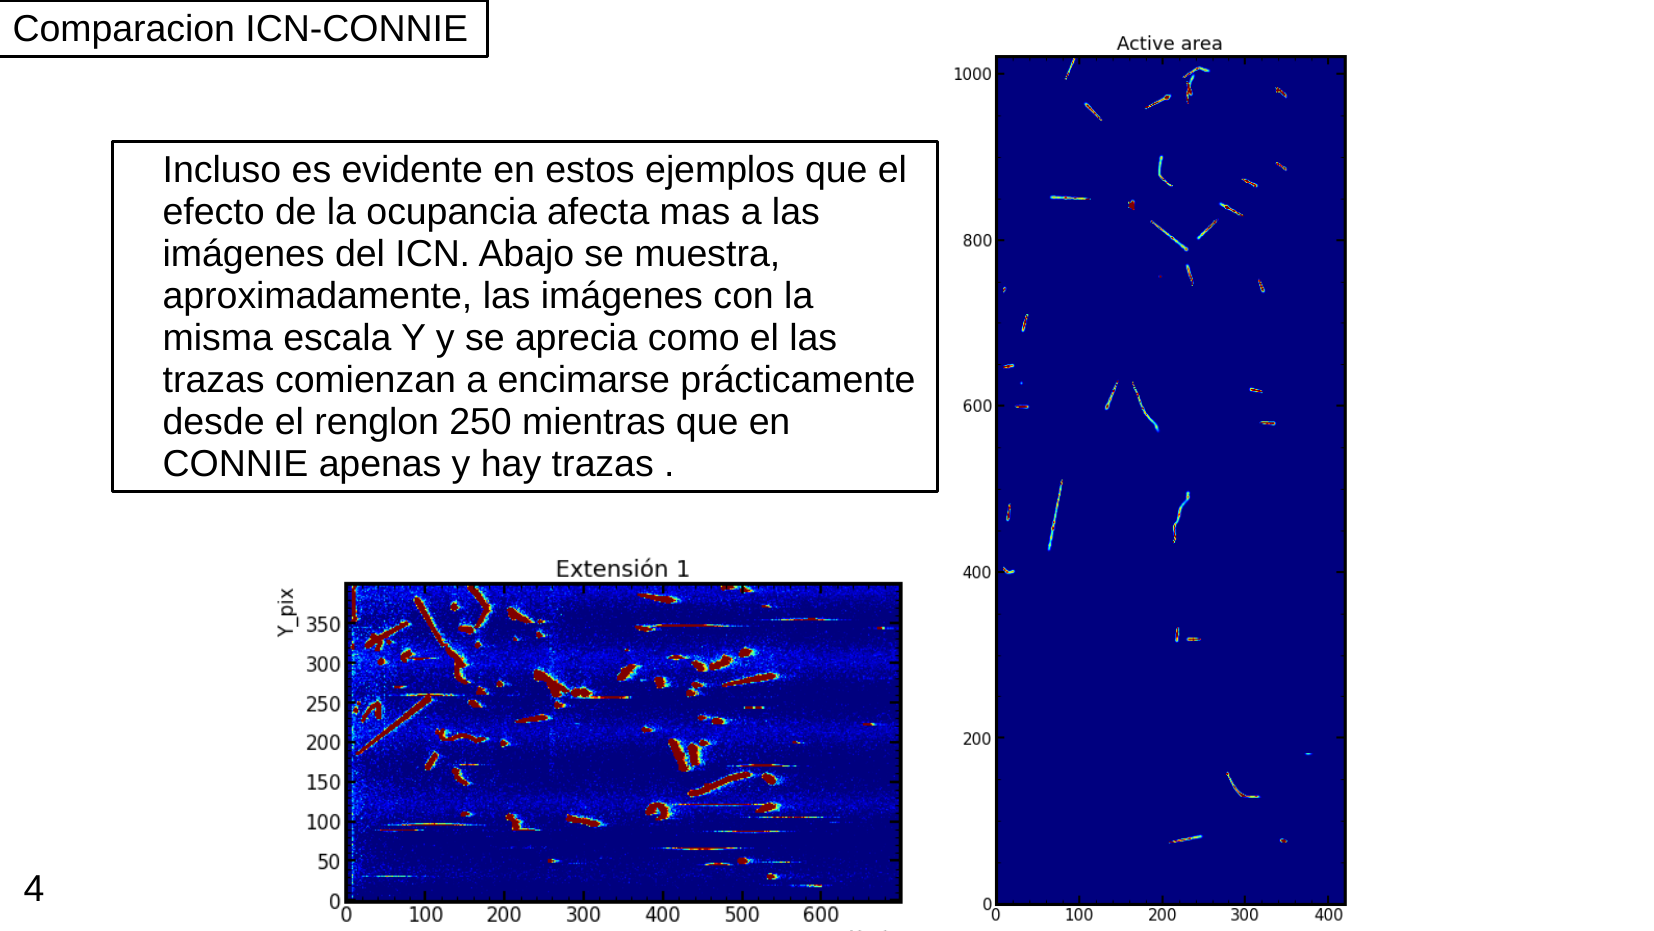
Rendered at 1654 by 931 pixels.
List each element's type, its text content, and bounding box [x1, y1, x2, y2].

picture [270, 28, 1351, 931]
text_box Incluso es evidente en estos ejemplos que el efecto de la ocupancia afecta mas a las imágenes del ICN. Abajo se muestra, aproximadamente, las imágenes con la misma escala Y y se aprecia como el las trazas comienzan a encimarse prácticamente desde el renglon 250 mientras que en CONNIE apenas y hay trazas . [112, 141, 938, 492]
text_box <number> [8, 860, 270, 931]
text_box Comparacion ICN-CONNIE [0, 0, 488, 57]
